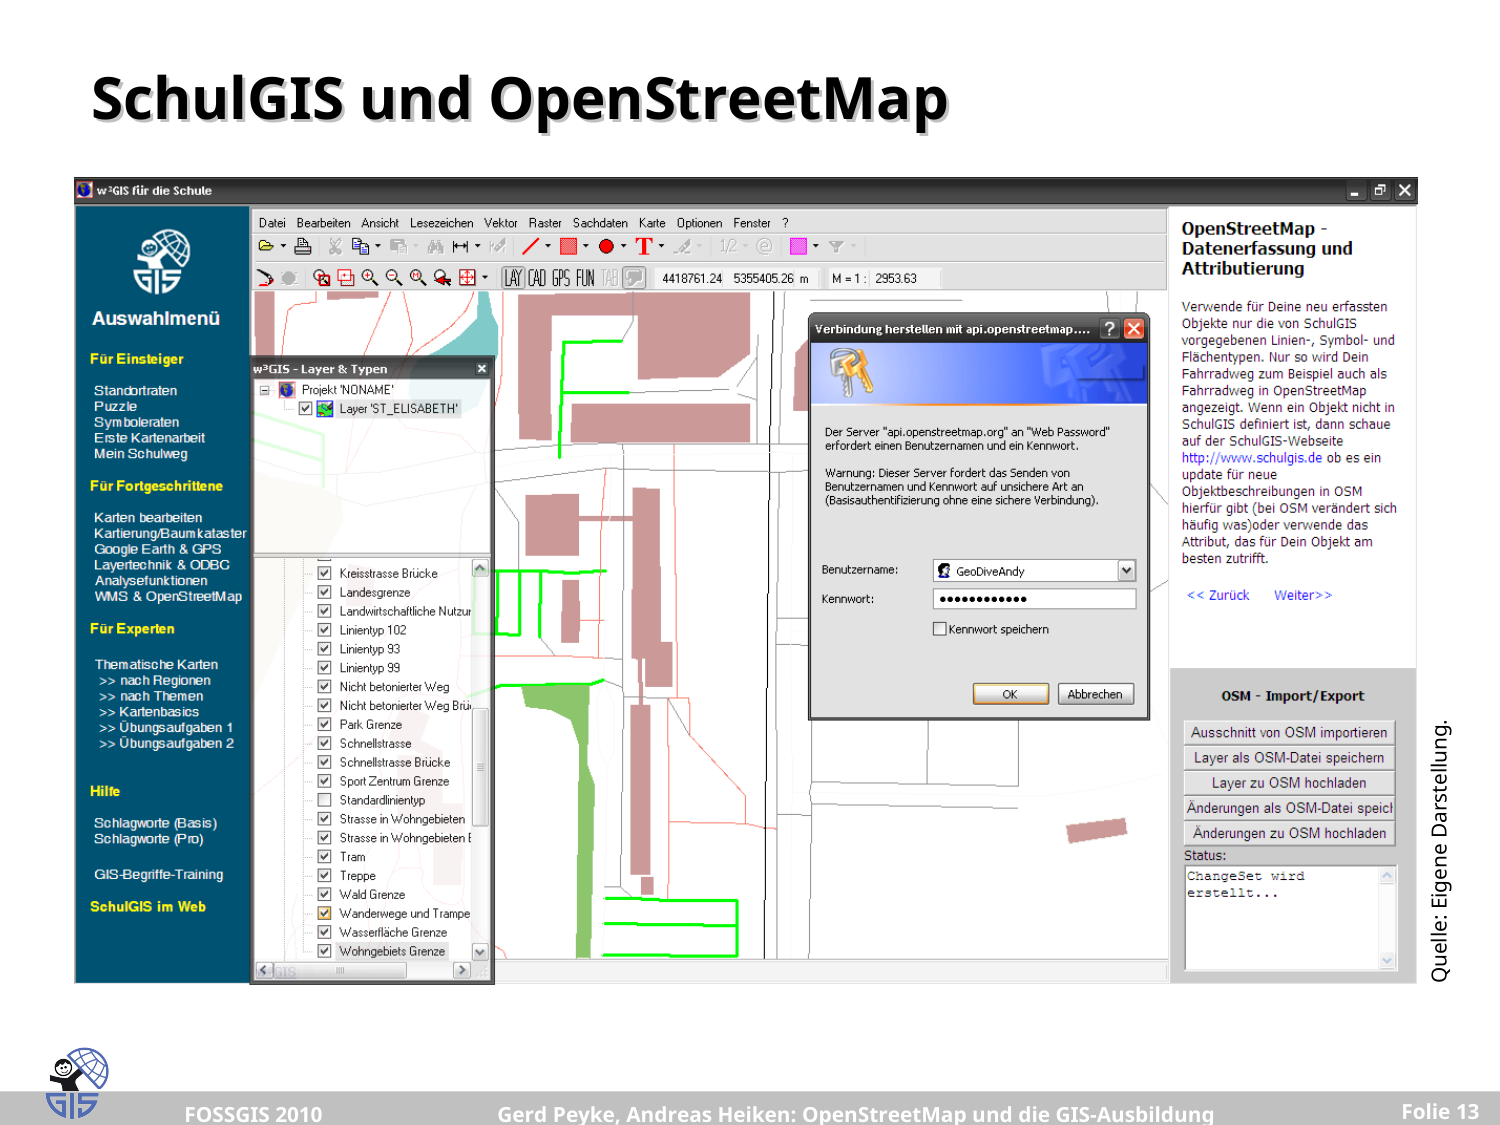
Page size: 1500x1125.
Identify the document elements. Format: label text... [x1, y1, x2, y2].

picture [74, 177, 1418, 985]
text_box Quelle: Eigene Darstellung. [1418, 685, 1459, 999]
title SchulGIS und OpenStreetMap [76, 45, 1331, 149]
picture [44, 1047, 110, 1120]
